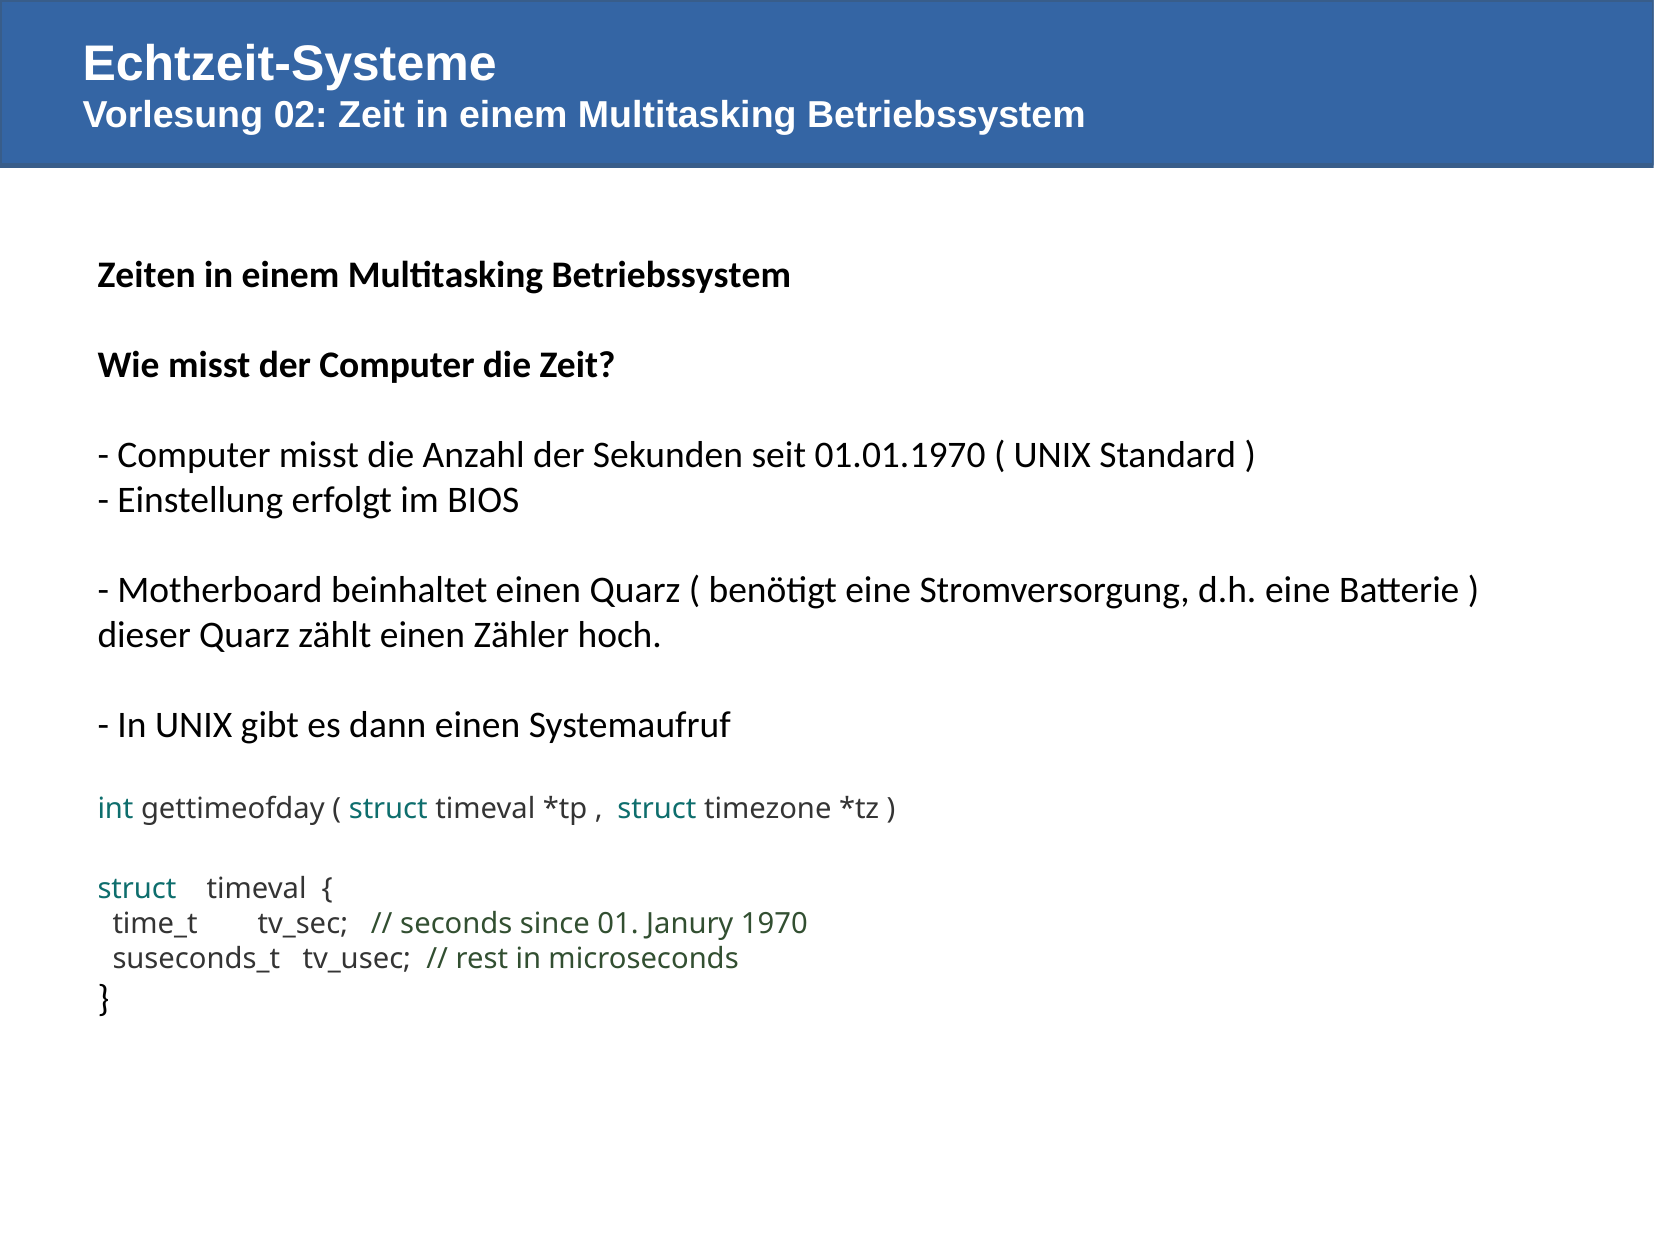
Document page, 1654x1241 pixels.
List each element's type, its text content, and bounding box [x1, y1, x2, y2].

title Echtzeit-Systeme Vorlesung 02: Zeit in einem Multitasking Betriebssystem [82, 29, 1571, 136]
text_box Zeiten in einem Multitasking Betriebssystem Wie misst der Computer die Zeit? - Computer misst die Anzahl der Sekunden seit 01.01.1970 ( UNIX Standard ) - Einstellung erfolgt im BIOS - Motherboard beinhaltet einen Quarz ( benötigt eine Stromversorgung, d.h. eine Batterie ) dieser Quarz zählt einen Zähler hoch. - In UNIX gibt es dann einen Systemaufruf int gettimeofday ( struct timeval *tp , struct timezone *tz ) struct timeval { time_t tv_sec; // seconds since 01. Janury 1970 suseconds_t tv_usec; // rest in microseconds } [83, 242, 1595, 1241]
